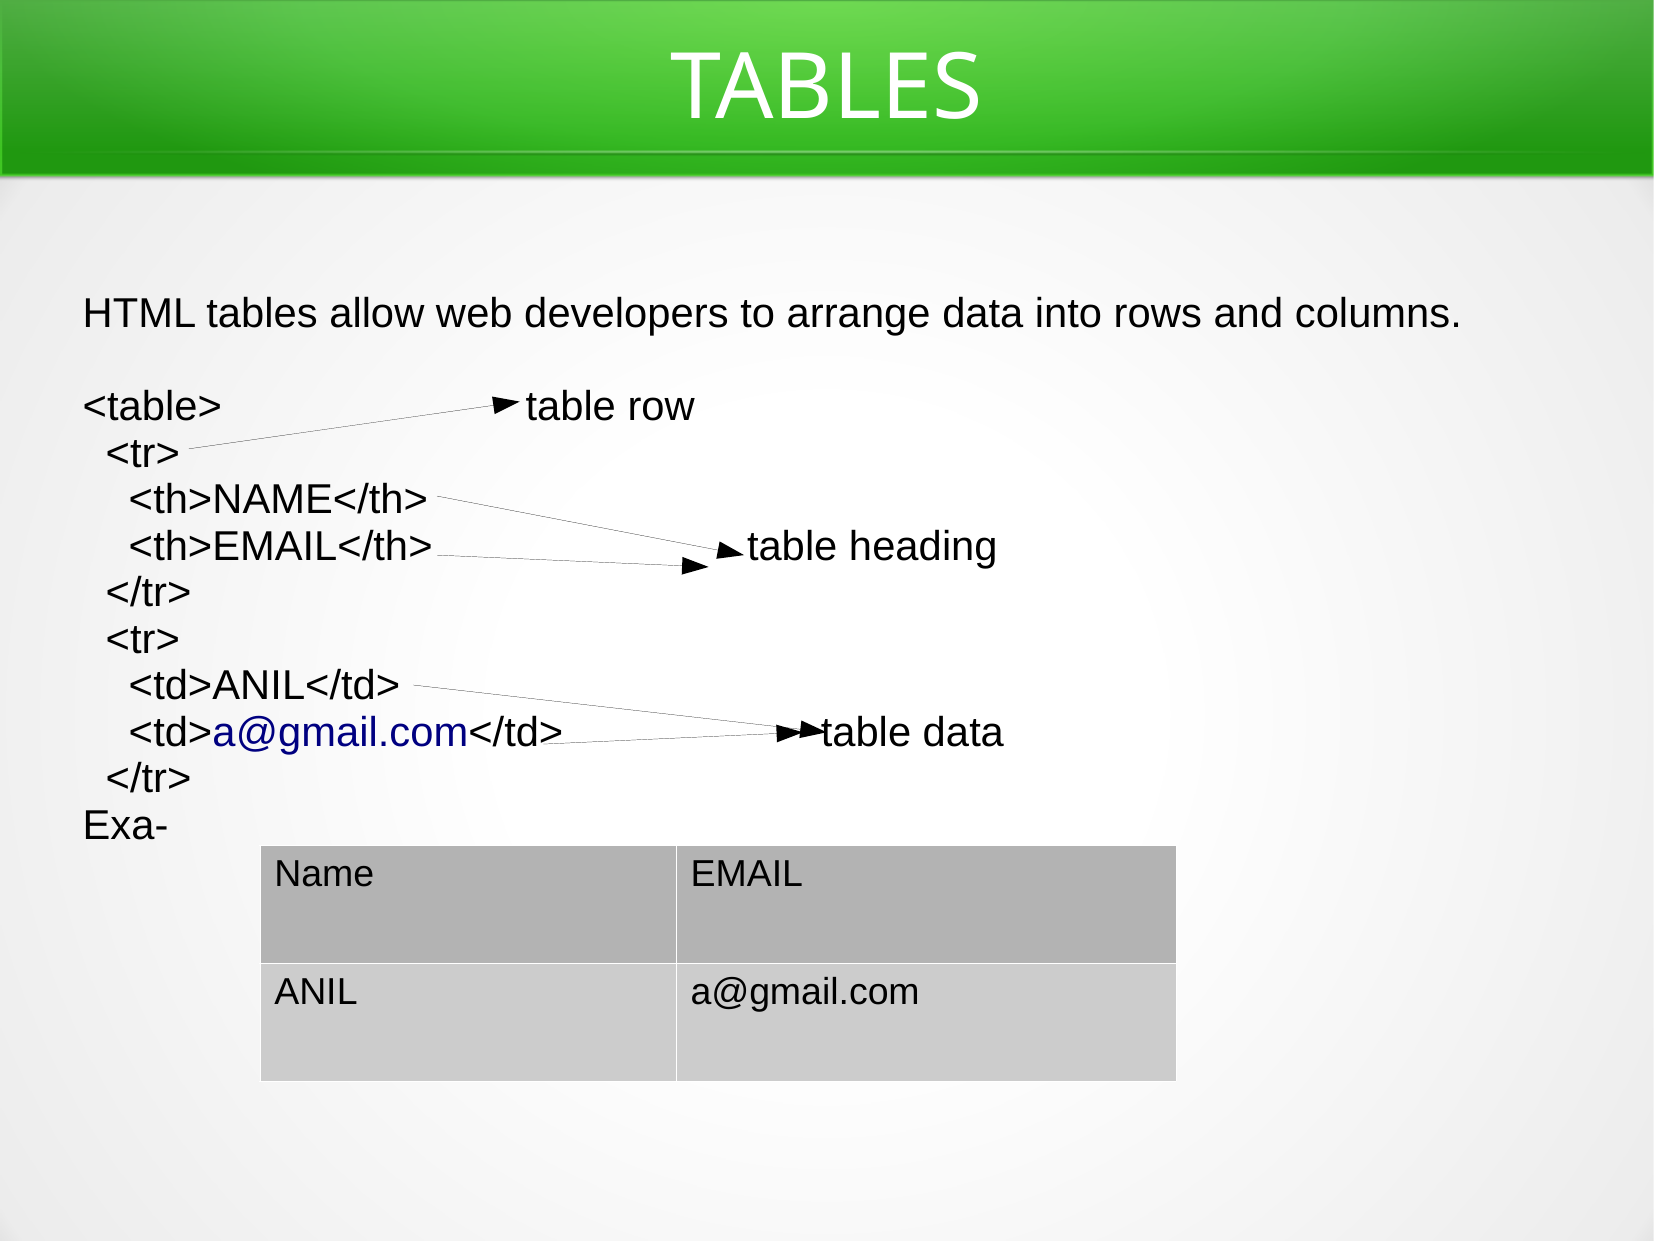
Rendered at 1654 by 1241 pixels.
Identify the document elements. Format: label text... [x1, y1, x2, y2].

table_header EMAIL [677, 846, 1176, 963]
table_header Name [261, 846, 676, 963]
subtitle HTML tables allow web developers to arrange data into rows and columns. <table> table row <tr> <th>NAME</th> <th>EMAIL</th> table heading </tr> <tr> <td>ANIL</td> <td>a@gmail.com</td> table data </tr> Exa- [82, 290, 1571, 1099]
picture [0, 0, 1654, 1241]
table_cell a@gmail.com [677, 964, 1176, 1081]
title TABLES [82, 11, 1571, 154]
table_cell ANIL [261, 964, 676, 1081]
